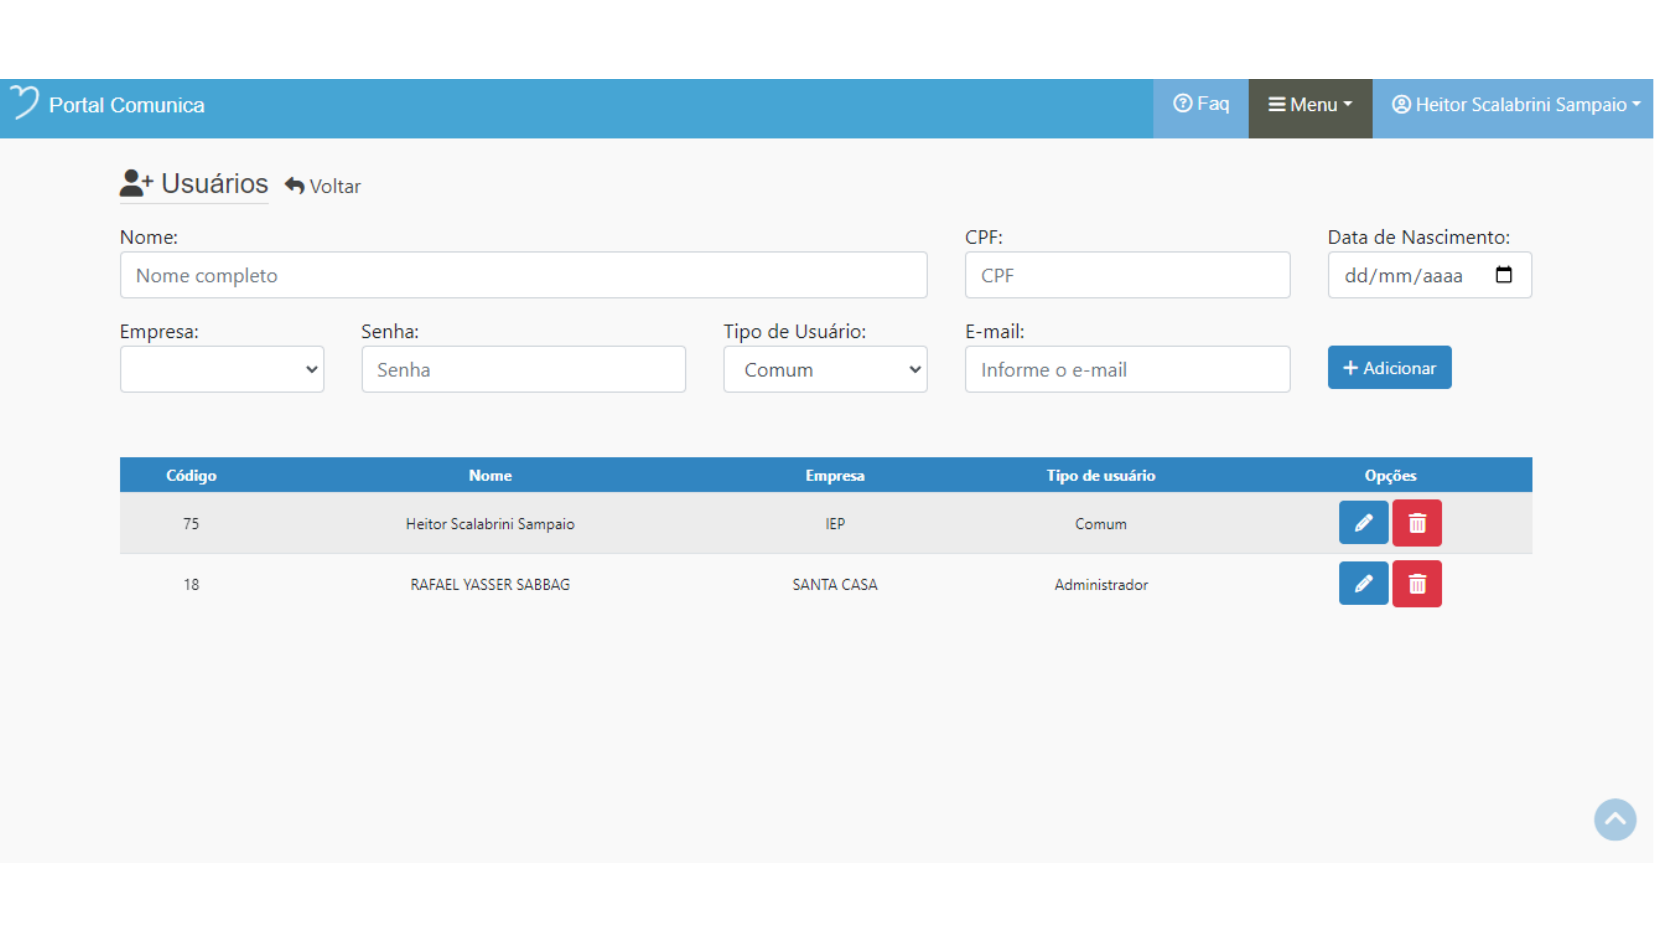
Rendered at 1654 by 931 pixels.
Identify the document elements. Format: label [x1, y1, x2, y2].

picture [0, 79, 1654, 863]
